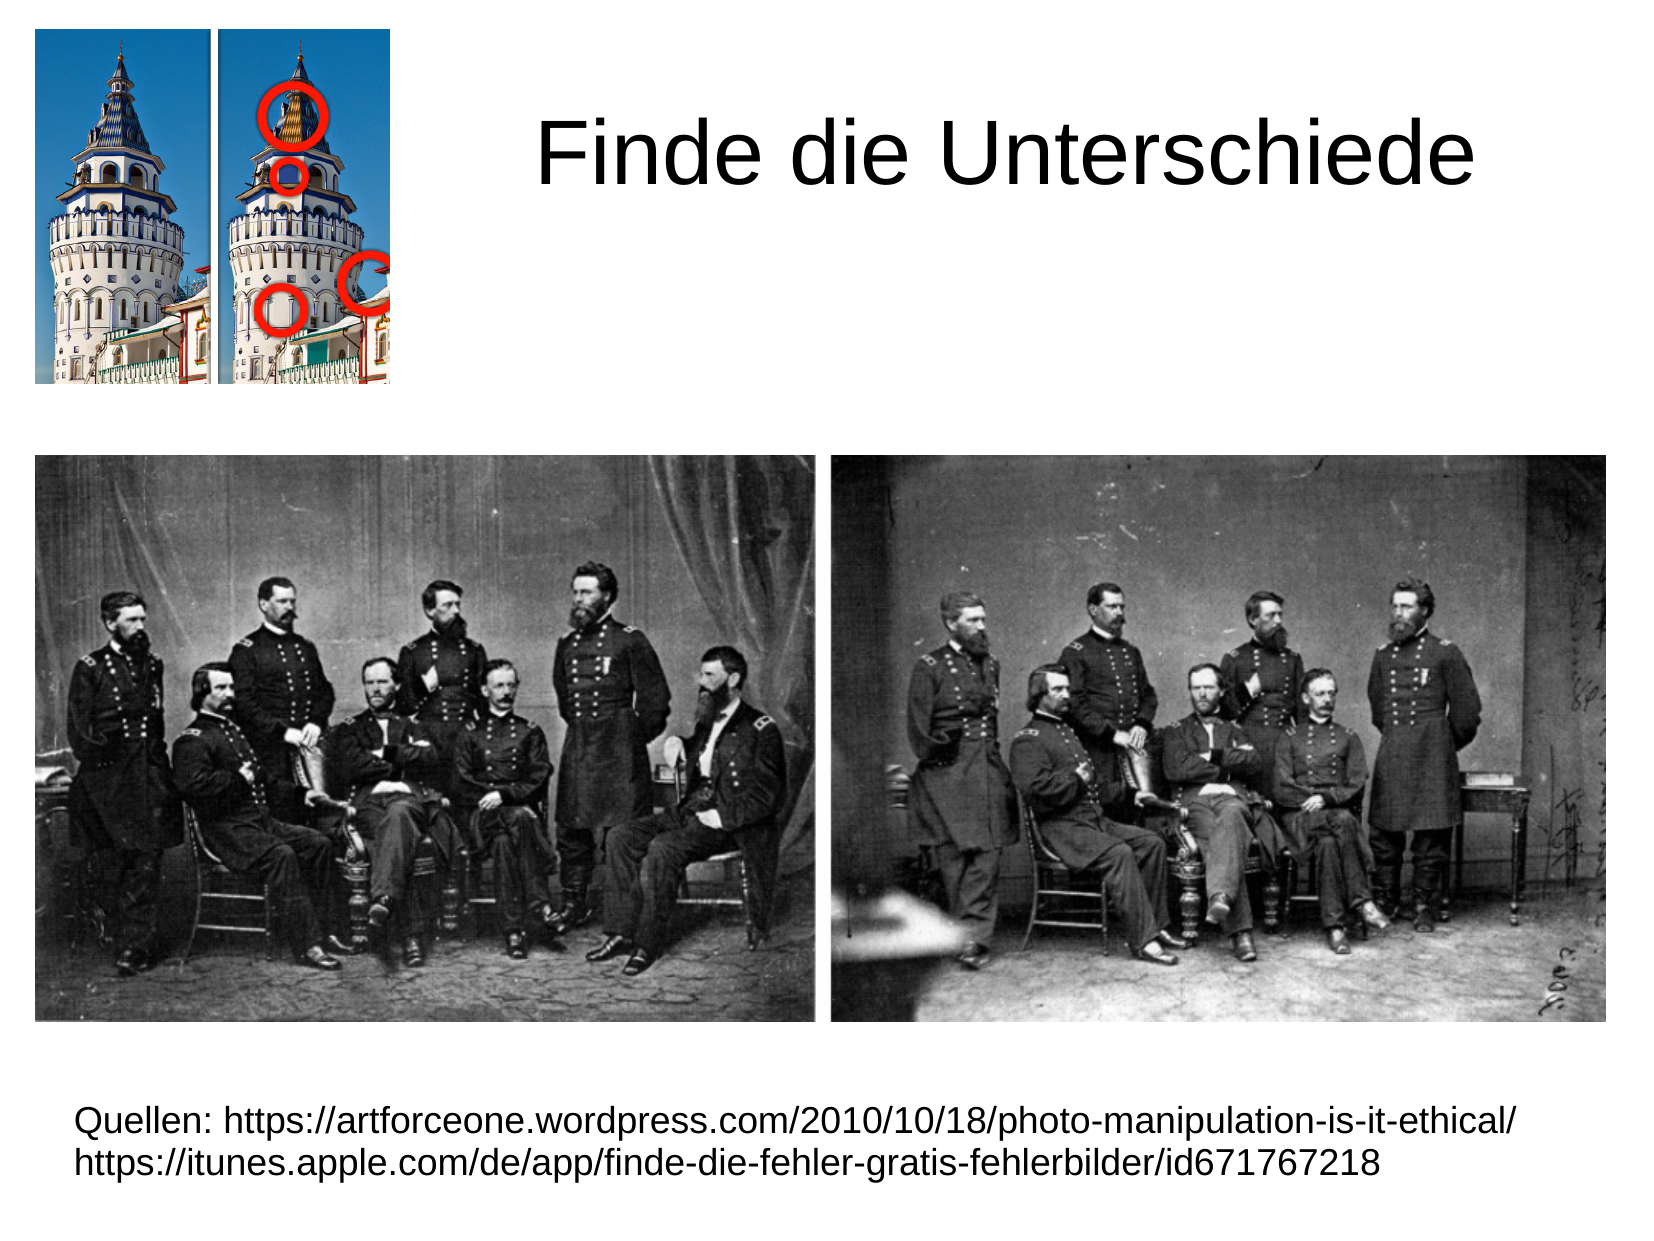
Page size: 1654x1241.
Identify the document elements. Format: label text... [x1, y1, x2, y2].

text_box Quellen: https://artforceone.wordpress.com/2010/10/18/photo-manipulation-is-it-ethical/ https://itunes.apple.com/de/app/finde-die-fehler-gratis-fehlerbilder/id671767218 [59, 1092, 1625, 1217]
picture [35, 455, 1606, 1022]
title Finde die Unterschiede [442, 49, 1571, 257]
picture [35, 29, 390, 384]
